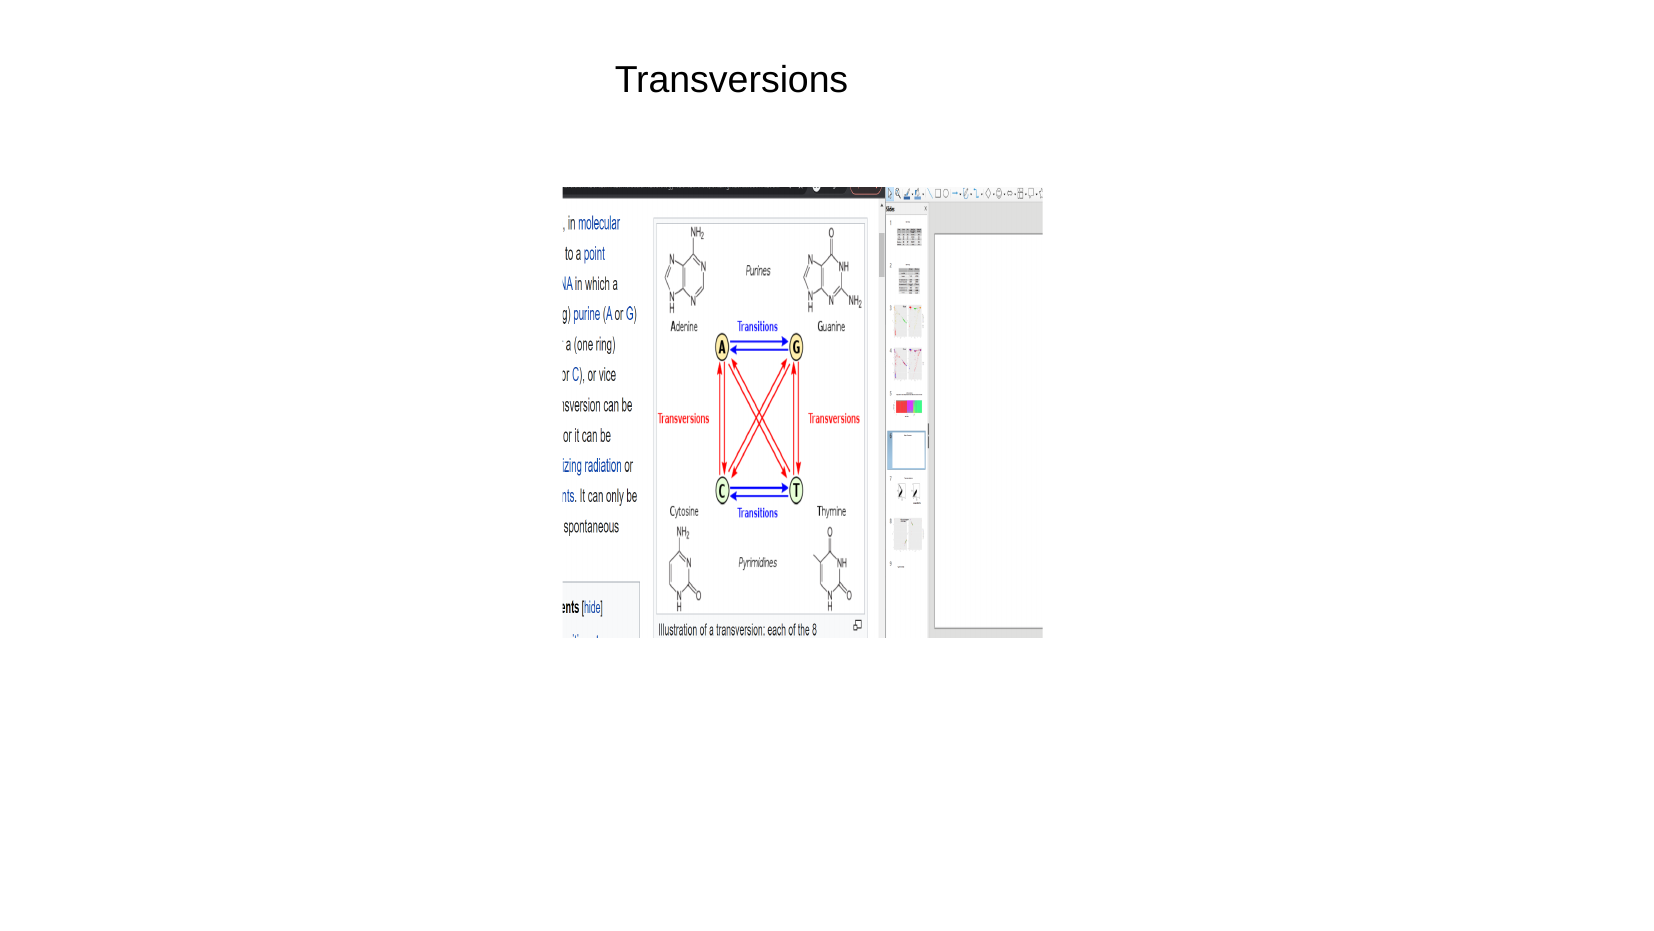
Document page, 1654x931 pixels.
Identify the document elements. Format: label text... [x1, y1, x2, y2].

text_box Transversions [600, 51, 1351, 151]
picture [562, 187, 1043, 638]
